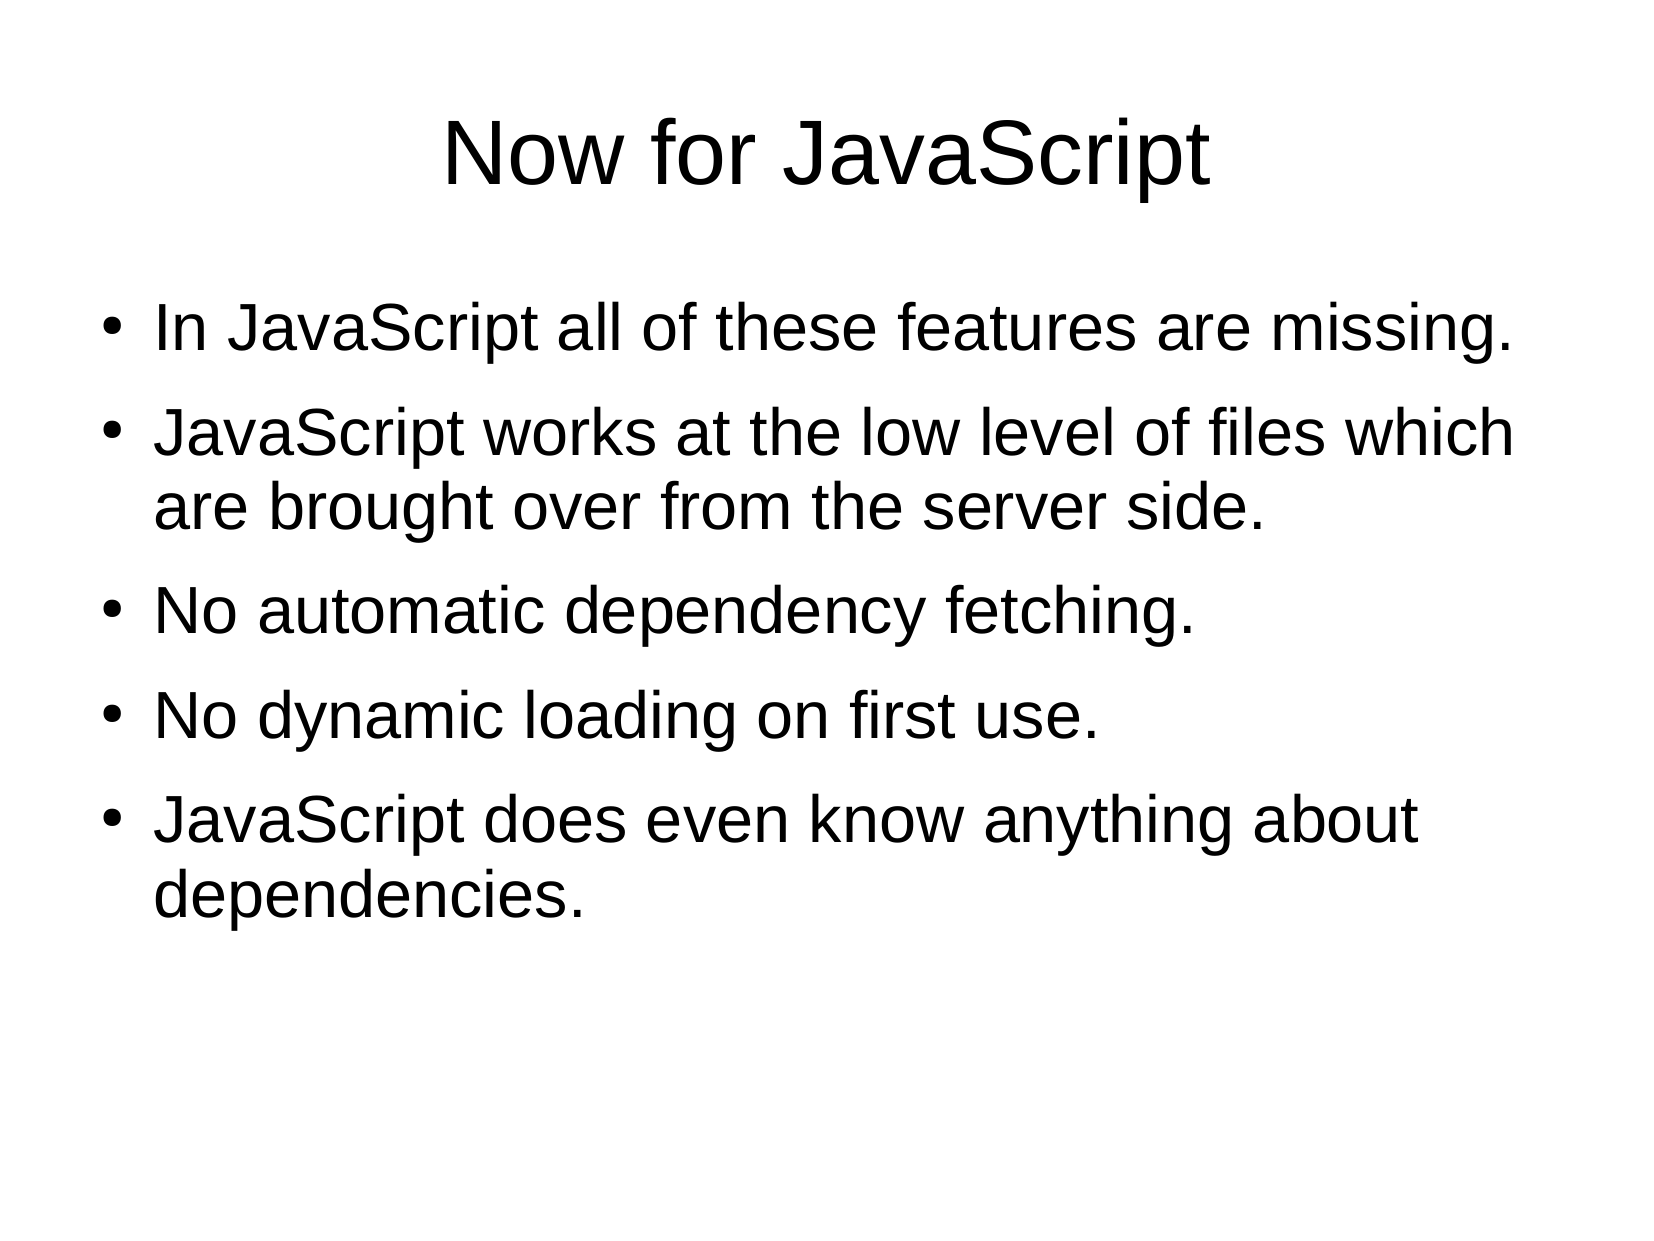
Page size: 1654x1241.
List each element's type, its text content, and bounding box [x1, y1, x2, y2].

title Now for JavaScript [82, 49, 1571, 257]
list In JavaScript all of these features are missing. JavaScript works at the low level of files which are brought over from the server side. No automatic dependency fetching. No dynamic loading on first use. JavaScript does even know anything about dependencies. [82, 290, 1538, 1010]
